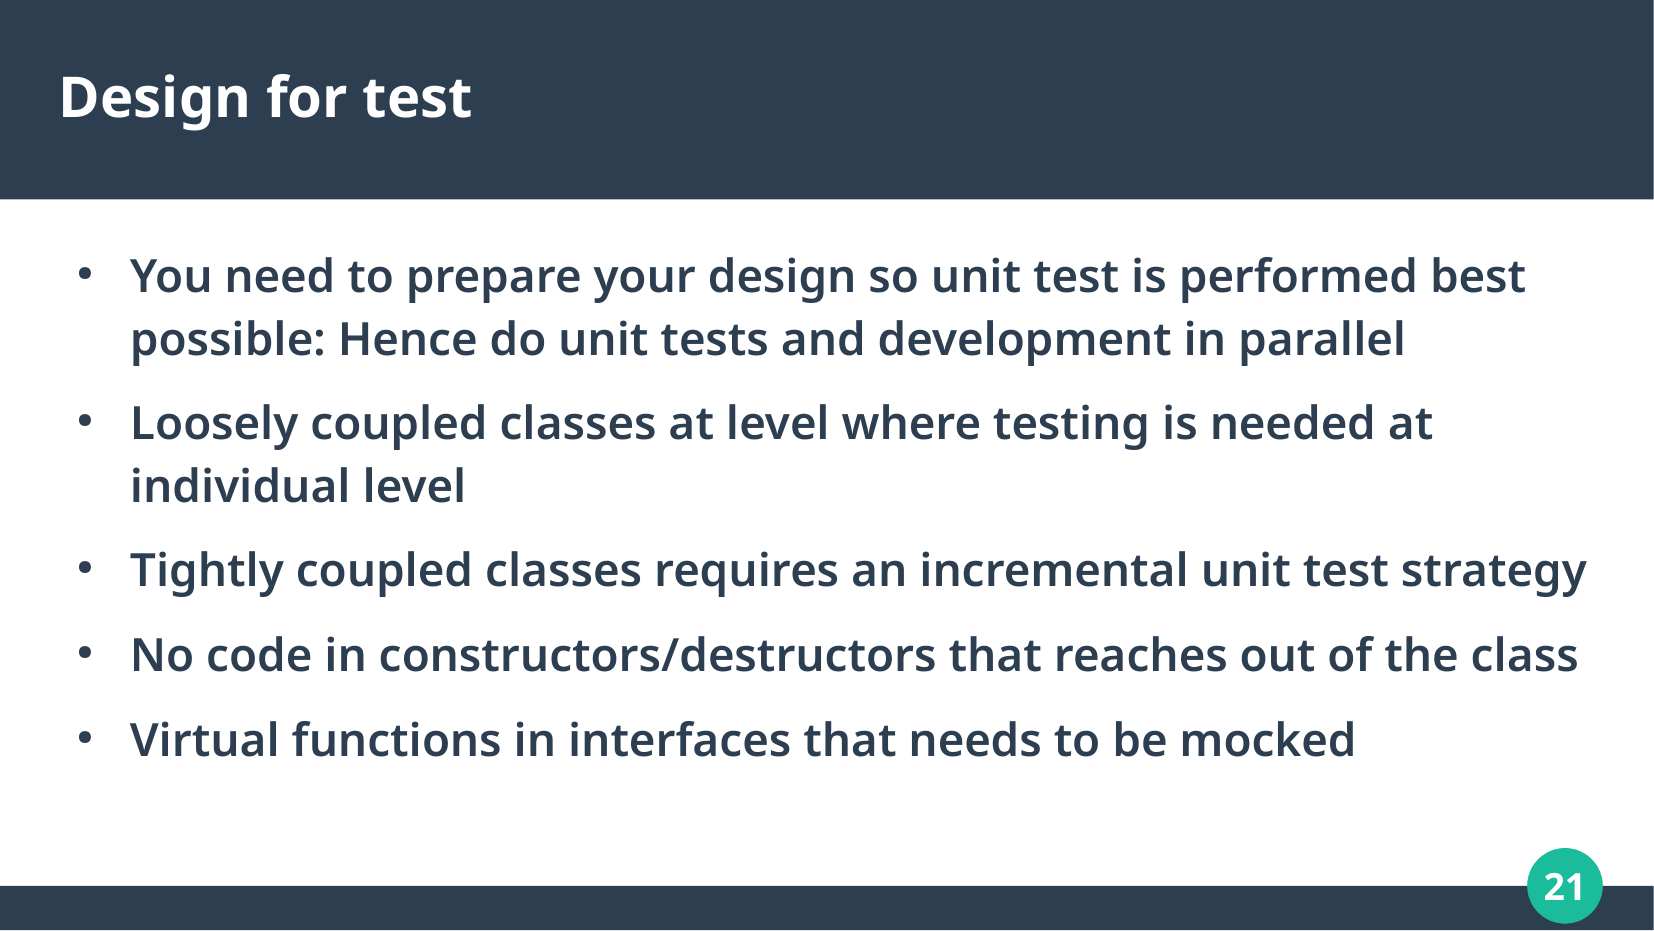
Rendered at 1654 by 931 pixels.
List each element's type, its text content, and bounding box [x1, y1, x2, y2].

title Design for test [59, 37, 1595, 155]
list You need to prepare your design so unit test is performed best possible: Hence do unit tests and development in parallel Loosely coupled classes at level where testing is needed at individual level Tightly coupled classes requires an incremental unit test strategy No code in constructors/destructors that reaches out of the class Virtual functions in interfaces that needs to be mocked [59, 243, 1595, 864]
